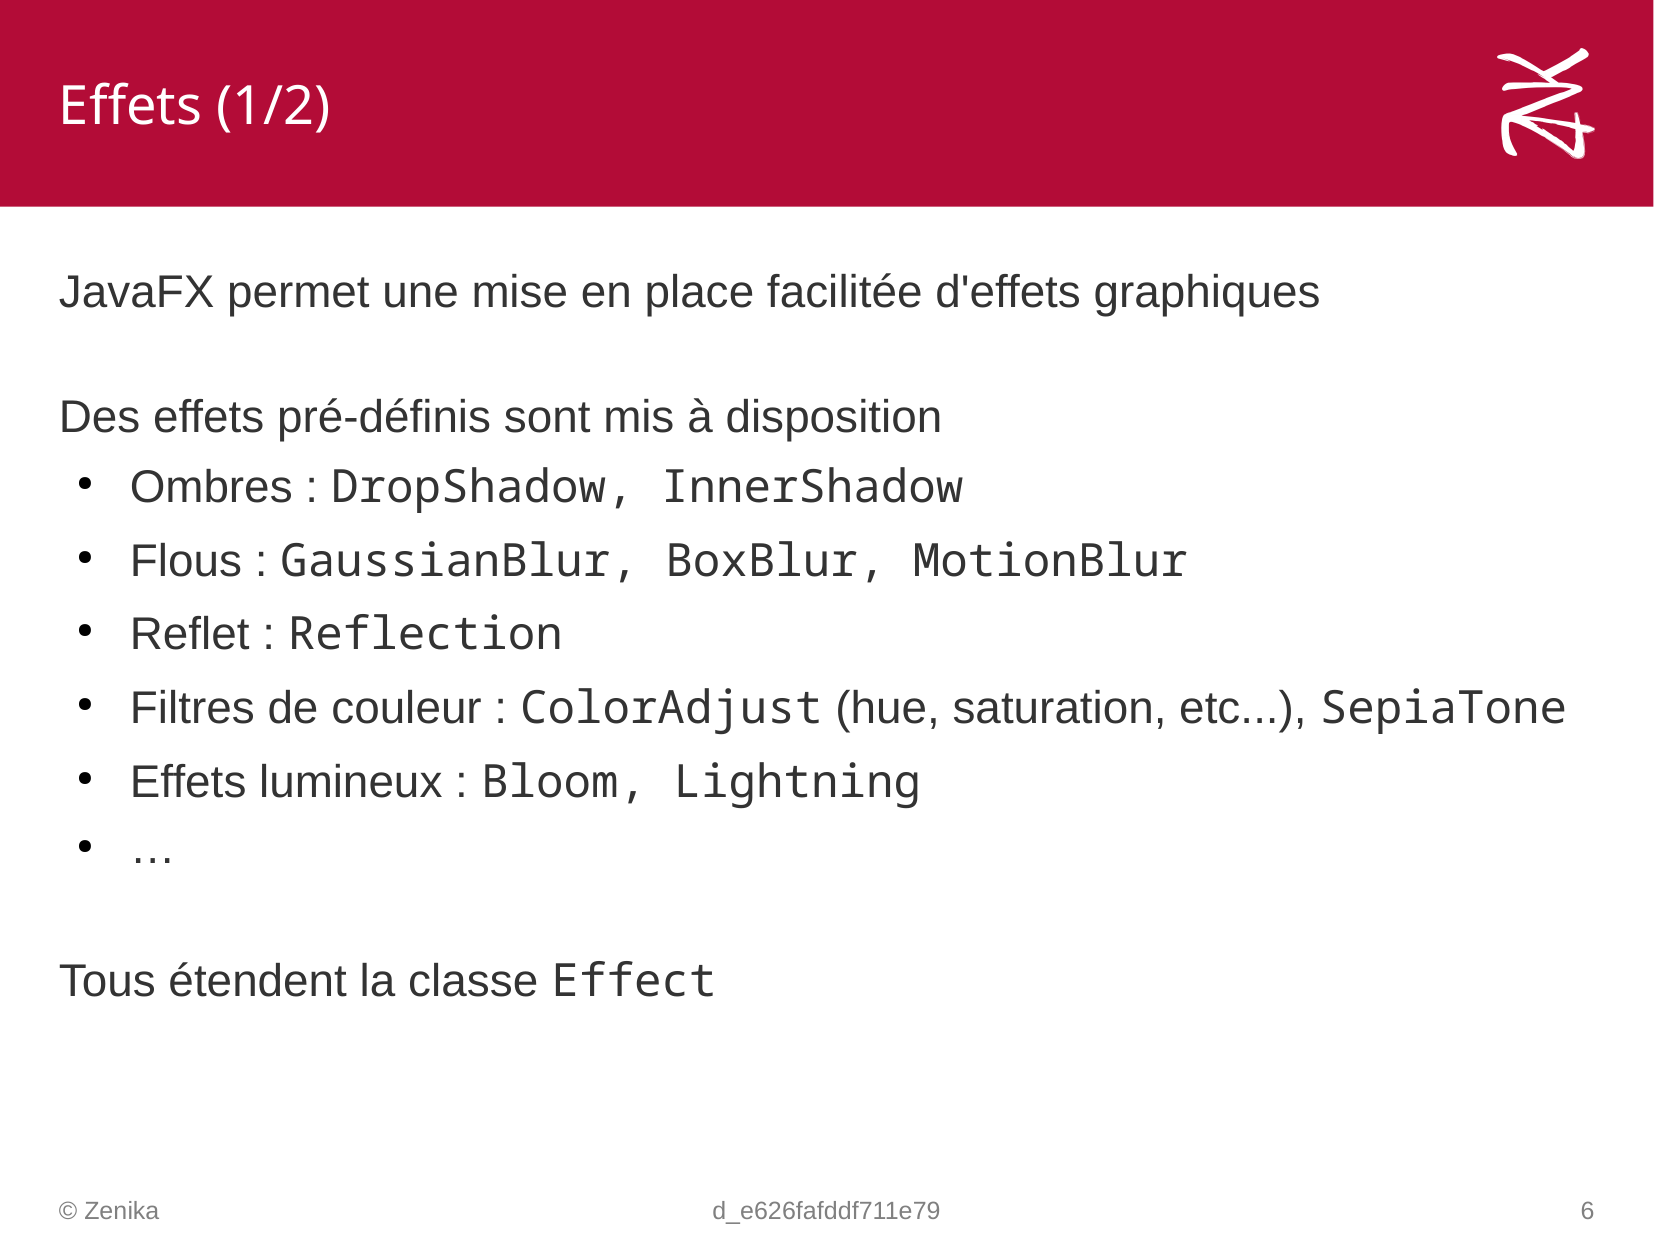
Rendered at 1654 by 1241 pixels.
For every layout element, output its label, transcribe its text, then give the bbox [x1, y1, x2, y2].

list JavaFX permet une mise en place facilitée d'effets graphiques Des effets pré-définis sont mis à disposition Ombres : DropShadow, InnerShadow Flous : GaussianBlur, BoxBlur, MotionBlur Reflet : Reflection Filtres de couleur : ColorAdjust (hue, saturation, etc...), SepiaTone Effets lumineux : Bloom, Lightning … Tous étendent la classe Effect [59, 265, 1595, 1182]
title Effets (1/2) [59, 29, 1595, 178]
